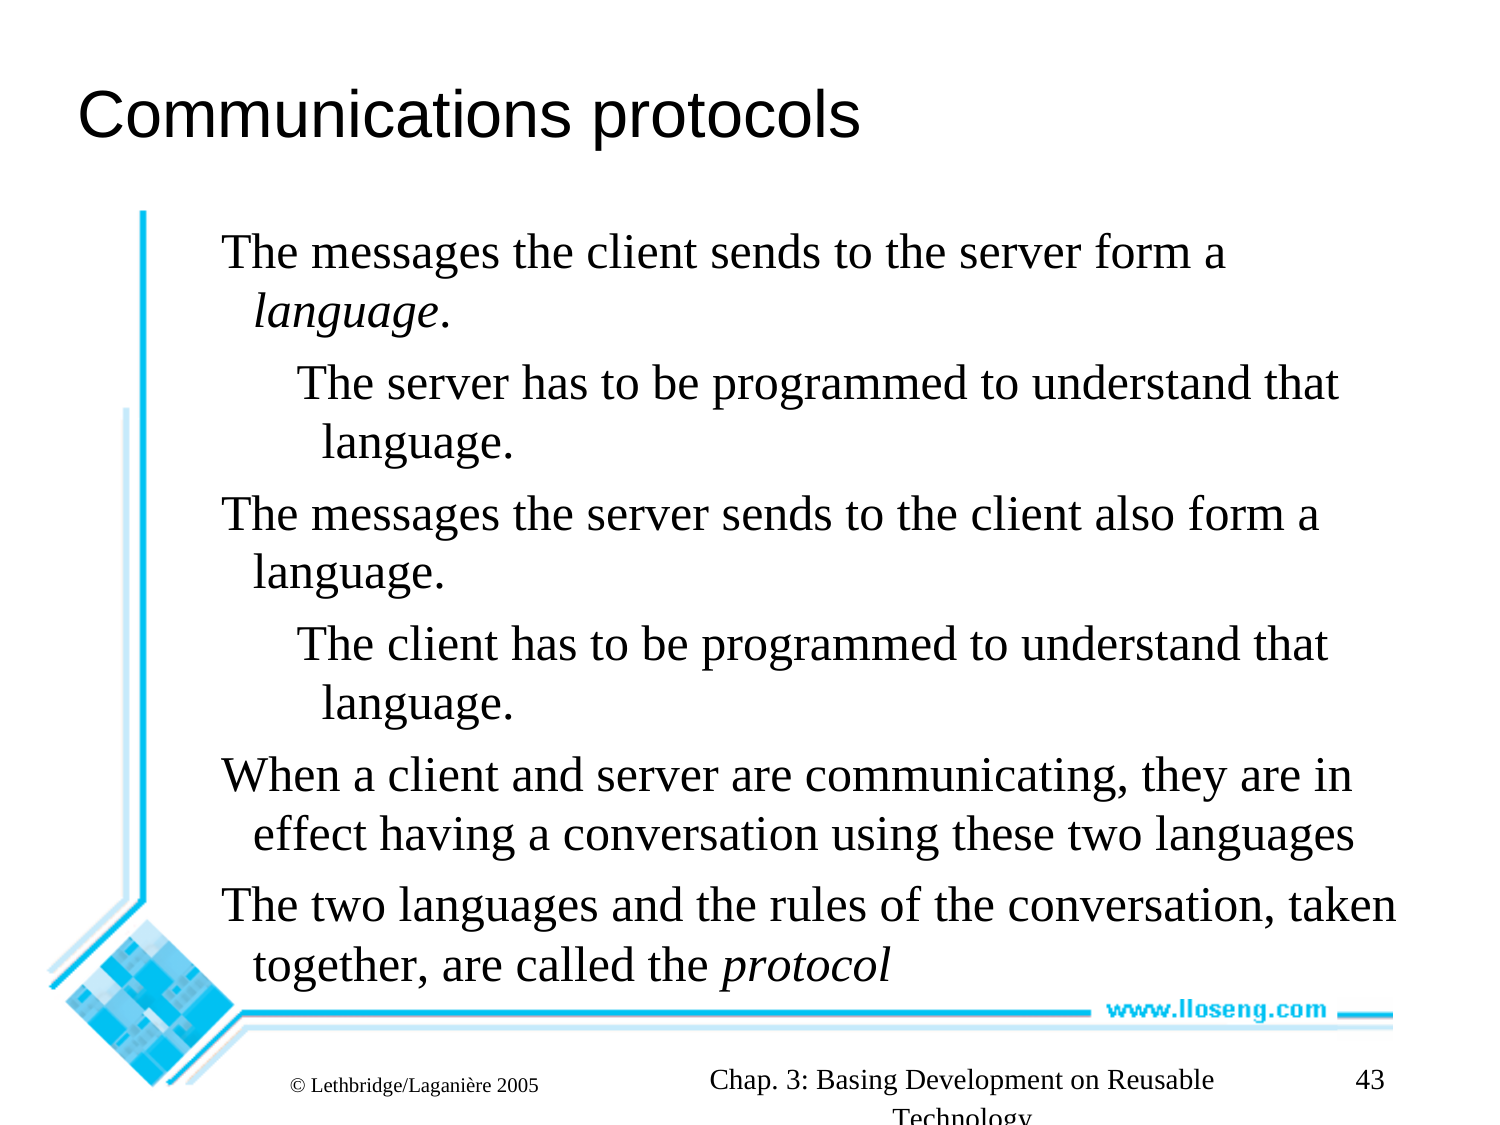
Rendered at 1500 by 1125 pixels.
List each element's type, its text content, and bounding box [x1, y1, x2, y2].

text_box © Lethbridge/Laganière 2005 [275, 1062, 601, 1125]
text_box 15 [1325, 1050, 1401, 1125]
text_box Chap. 3: Basing Development on Reusable Technology [624, 1050, 1300, 1125]
picture [35, 199, 1363, 1089]
list The messages the client sends to the server form a language. The server has to be programmed to understand that language. The messages the server sends to the client also form a language. The client has to be programmed to understand that language. When a client and server are communicating, they are in effect having a conversation using these two languages The two languages and the rules of the conversation, taken together, are called the protocol [174, 212, 1413, 1005]
picture [1258, 1005, 1262, 1015]
title Communications protocols [62, 37, 1413, 188]
